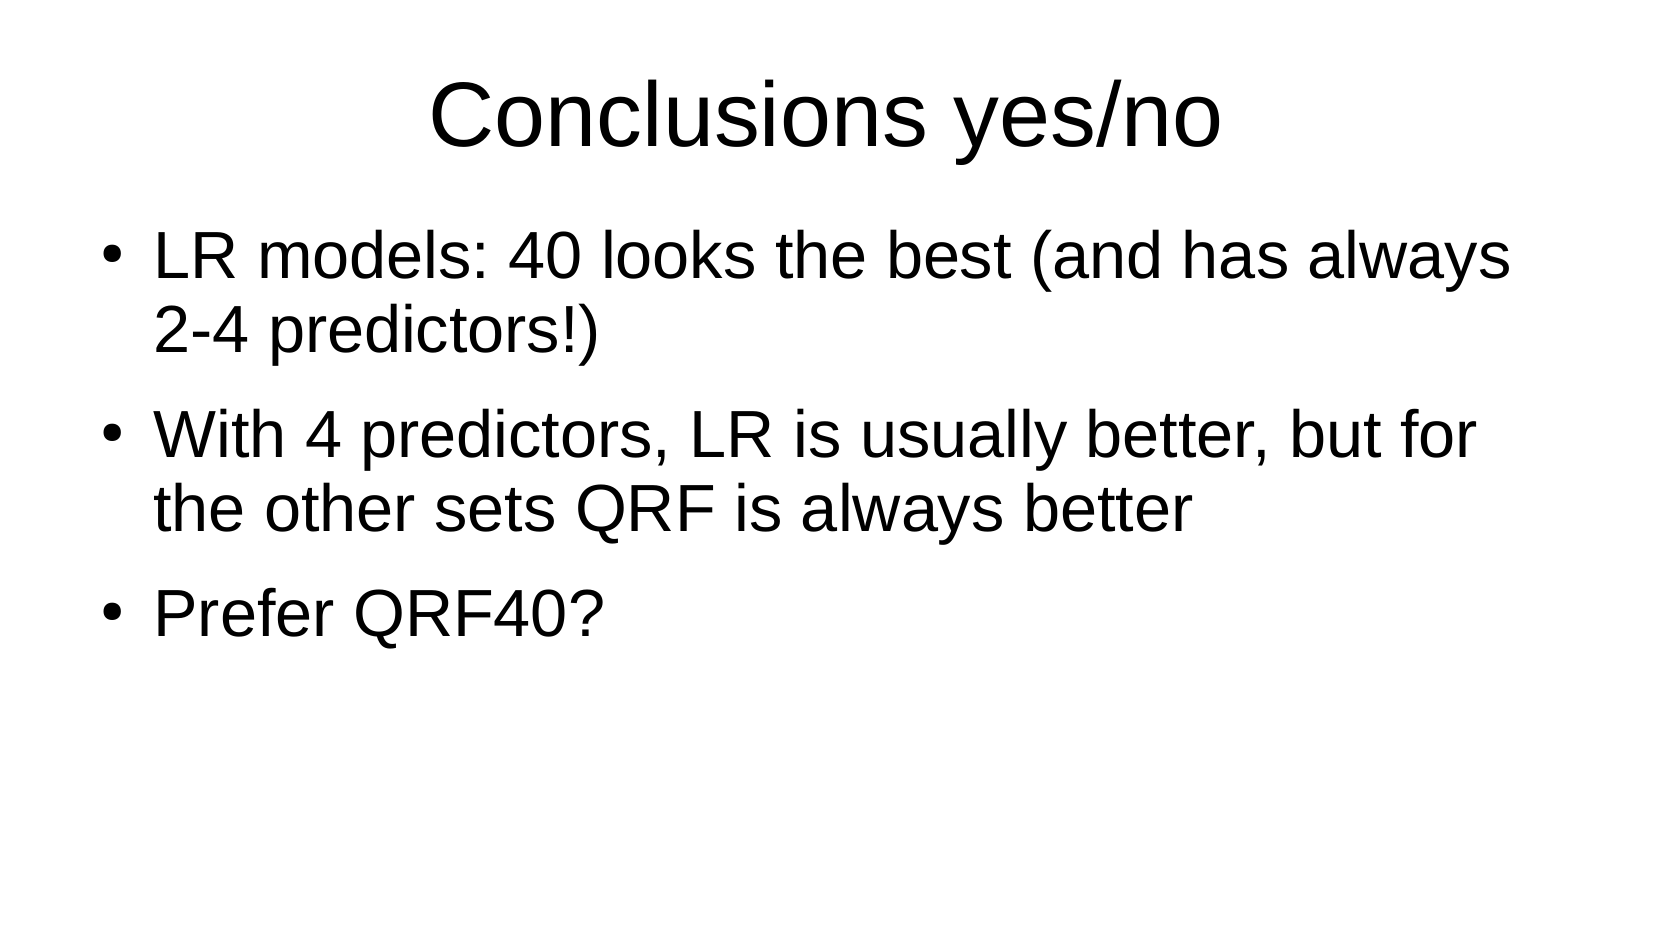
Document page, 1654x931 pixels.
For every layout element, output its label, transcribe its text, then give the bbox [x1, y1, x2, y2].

title Conclusions yes/no [82, 37, 1571, 193]
list LR models: 40 looks the best (and has always 2-4 predictors!) With 4 predictors, LR is usually better, but for the other sets QRF is always better Prefer QRF40? [82, 217, 1571, 758]
